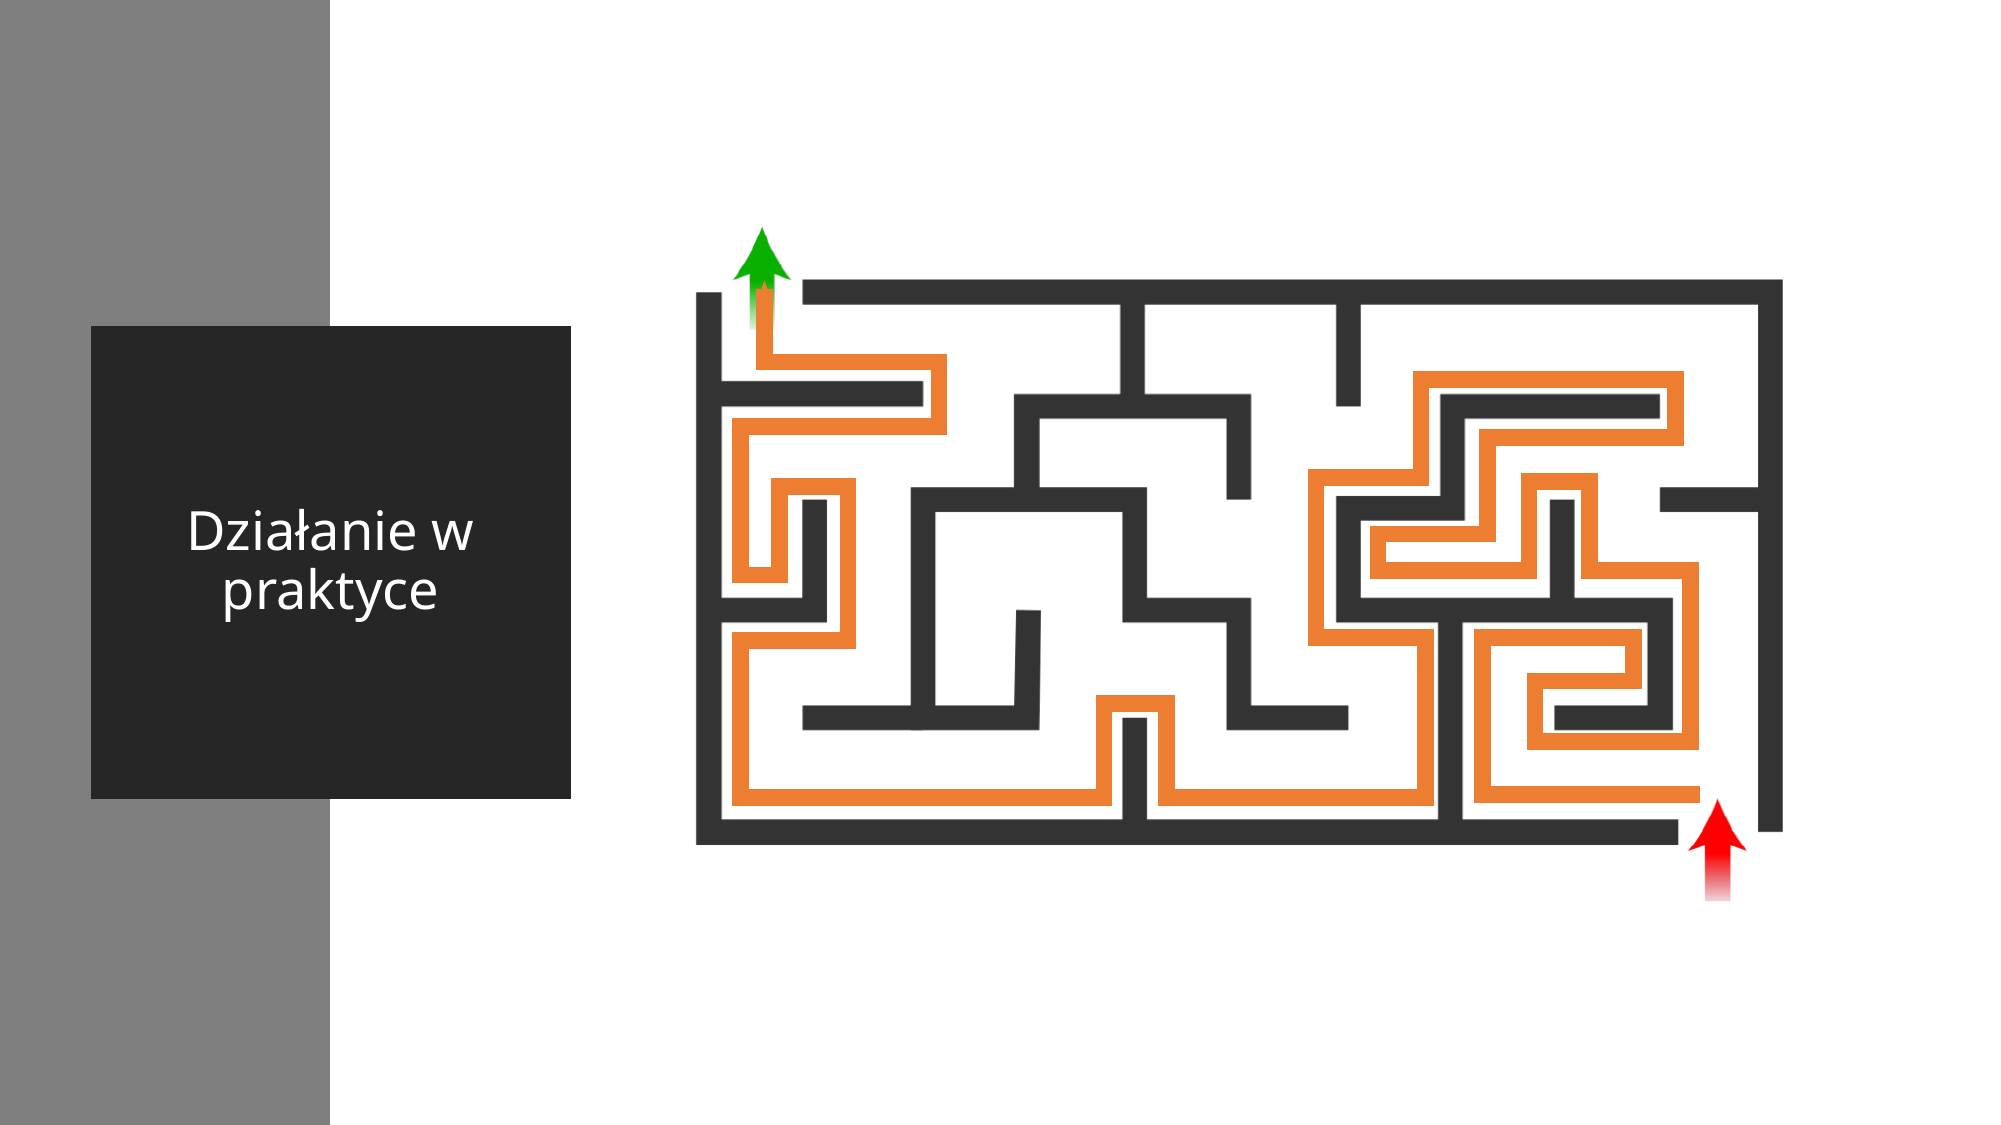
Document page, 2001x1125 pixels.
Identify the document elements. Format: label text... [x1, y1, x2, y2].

text_box [0, 0, 2000, 1125]
title Działanie w praktyce [105, 340, 557, 785]
picture [652, 192, 1832, 933]
